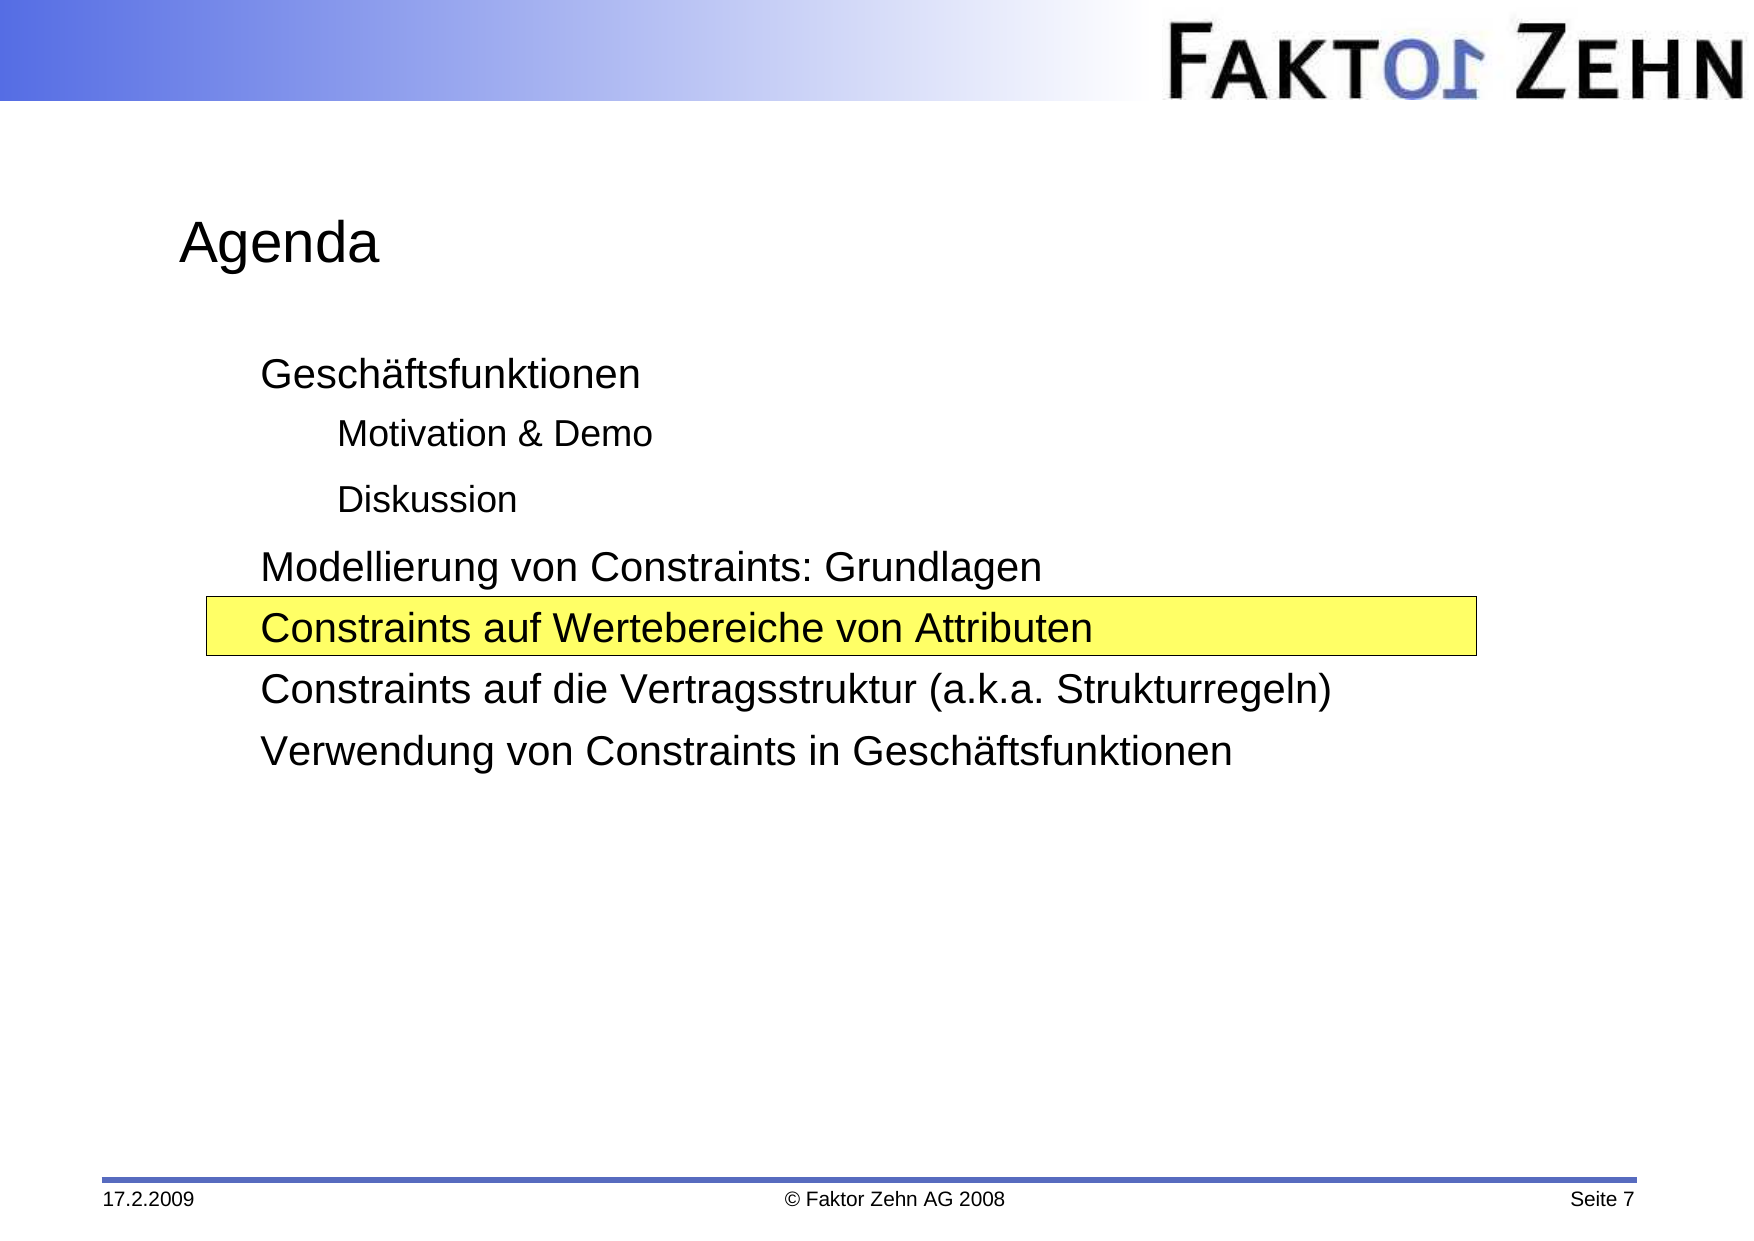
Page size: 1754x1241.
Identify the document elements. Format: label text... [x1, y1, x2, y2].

title Agenda [179, 191, 1577, 294]
picture [1162, 7, 1752, 100]
list Geschäftsfunktionen Motivation & Demo Diskussion Modellierung von Constraints: Grundlagen Constraints auf Wertebereiche von Attributen Constraints auf die Vertragsstruktur (a.k.a. Strukturregeln) Verwendung von Constraints in Geschäftsfunktionen [242, 351, 1489, 1058]
text_box [206, 596, 242, 656]
